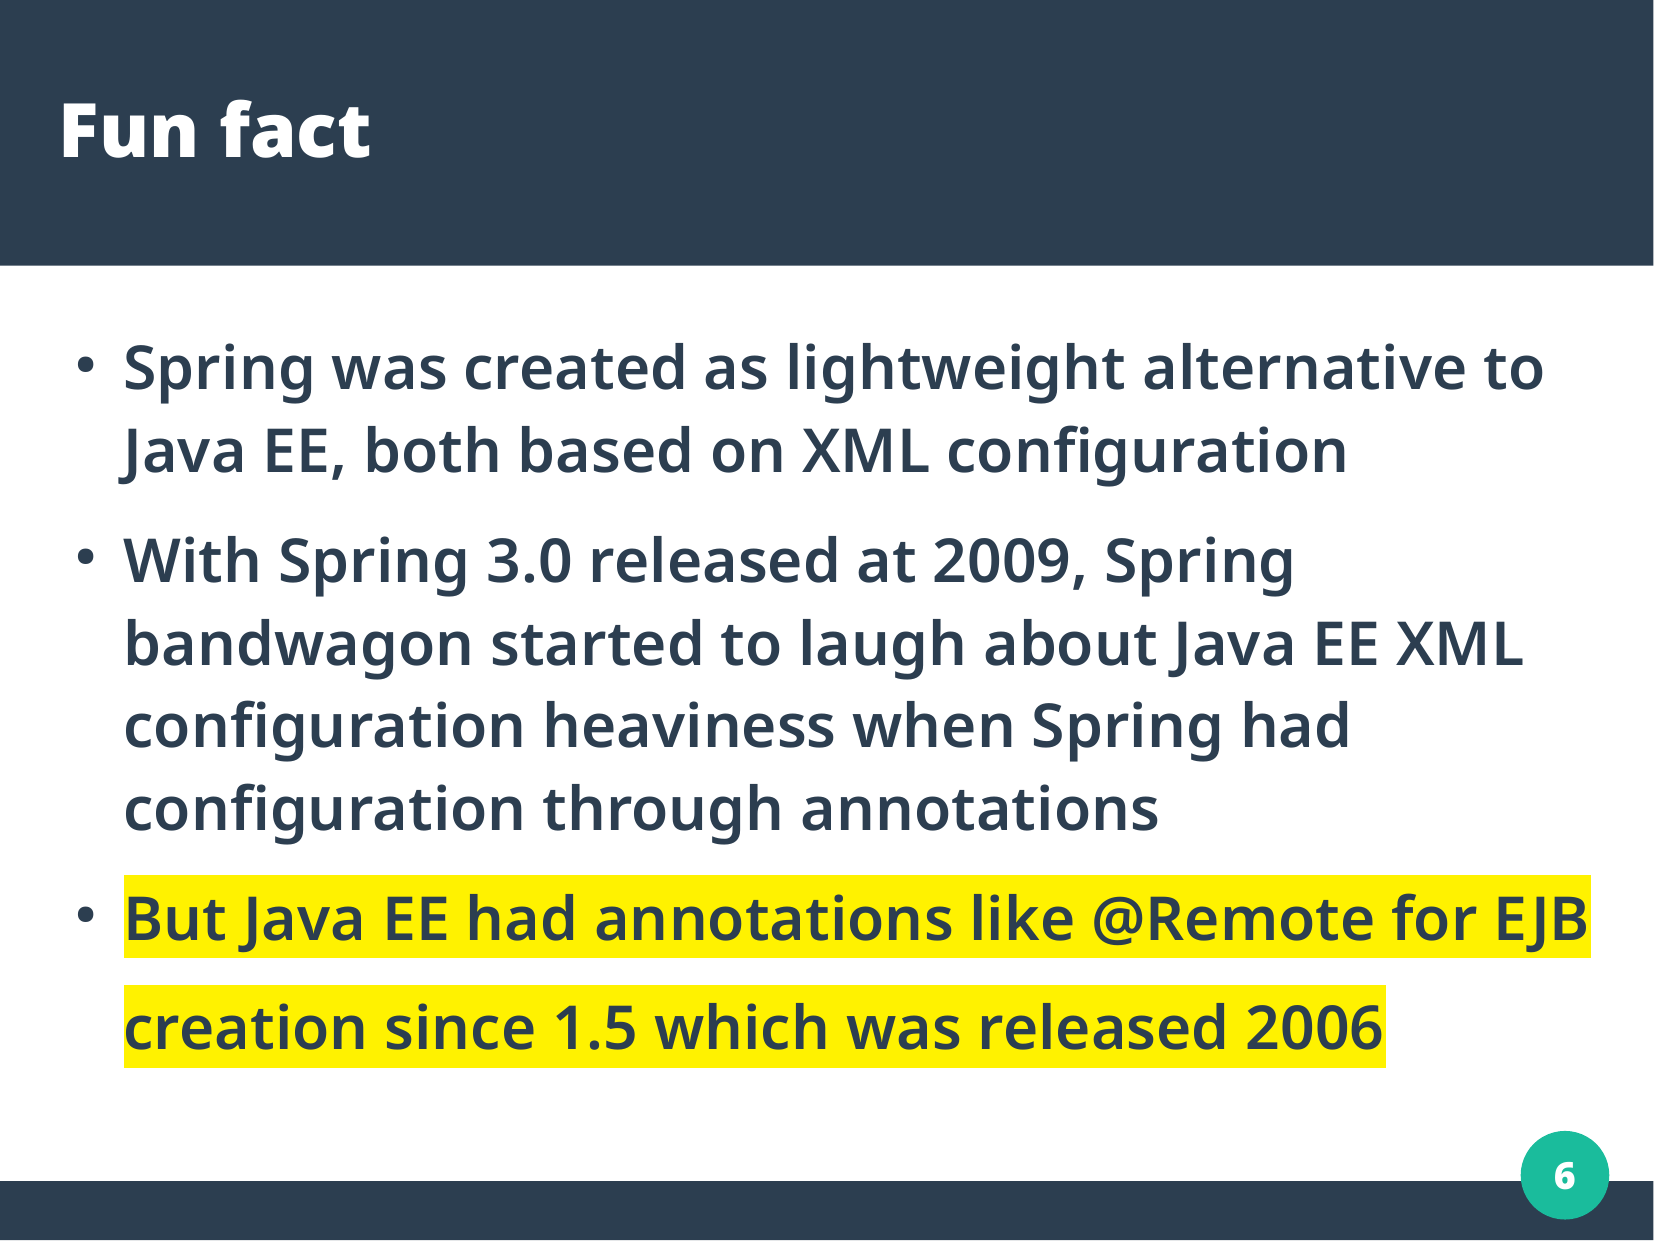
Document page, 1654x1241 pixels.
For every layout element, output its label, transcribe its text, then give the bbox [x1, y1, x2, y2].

title Fun fact [59, 49, 1595, 207]
list Spring was created as lightweight alternative to Java EE, both based on XML configuration With Spring 3.0 released at 2009, Spring bandwagon started to laugh about Java EE XML configuration heaviness when Spring had configuration through annotations But Java EE had annotations like @Remote for EJB creation since 1.5 which was released 2006 [59, 324, 1595, 1152]
